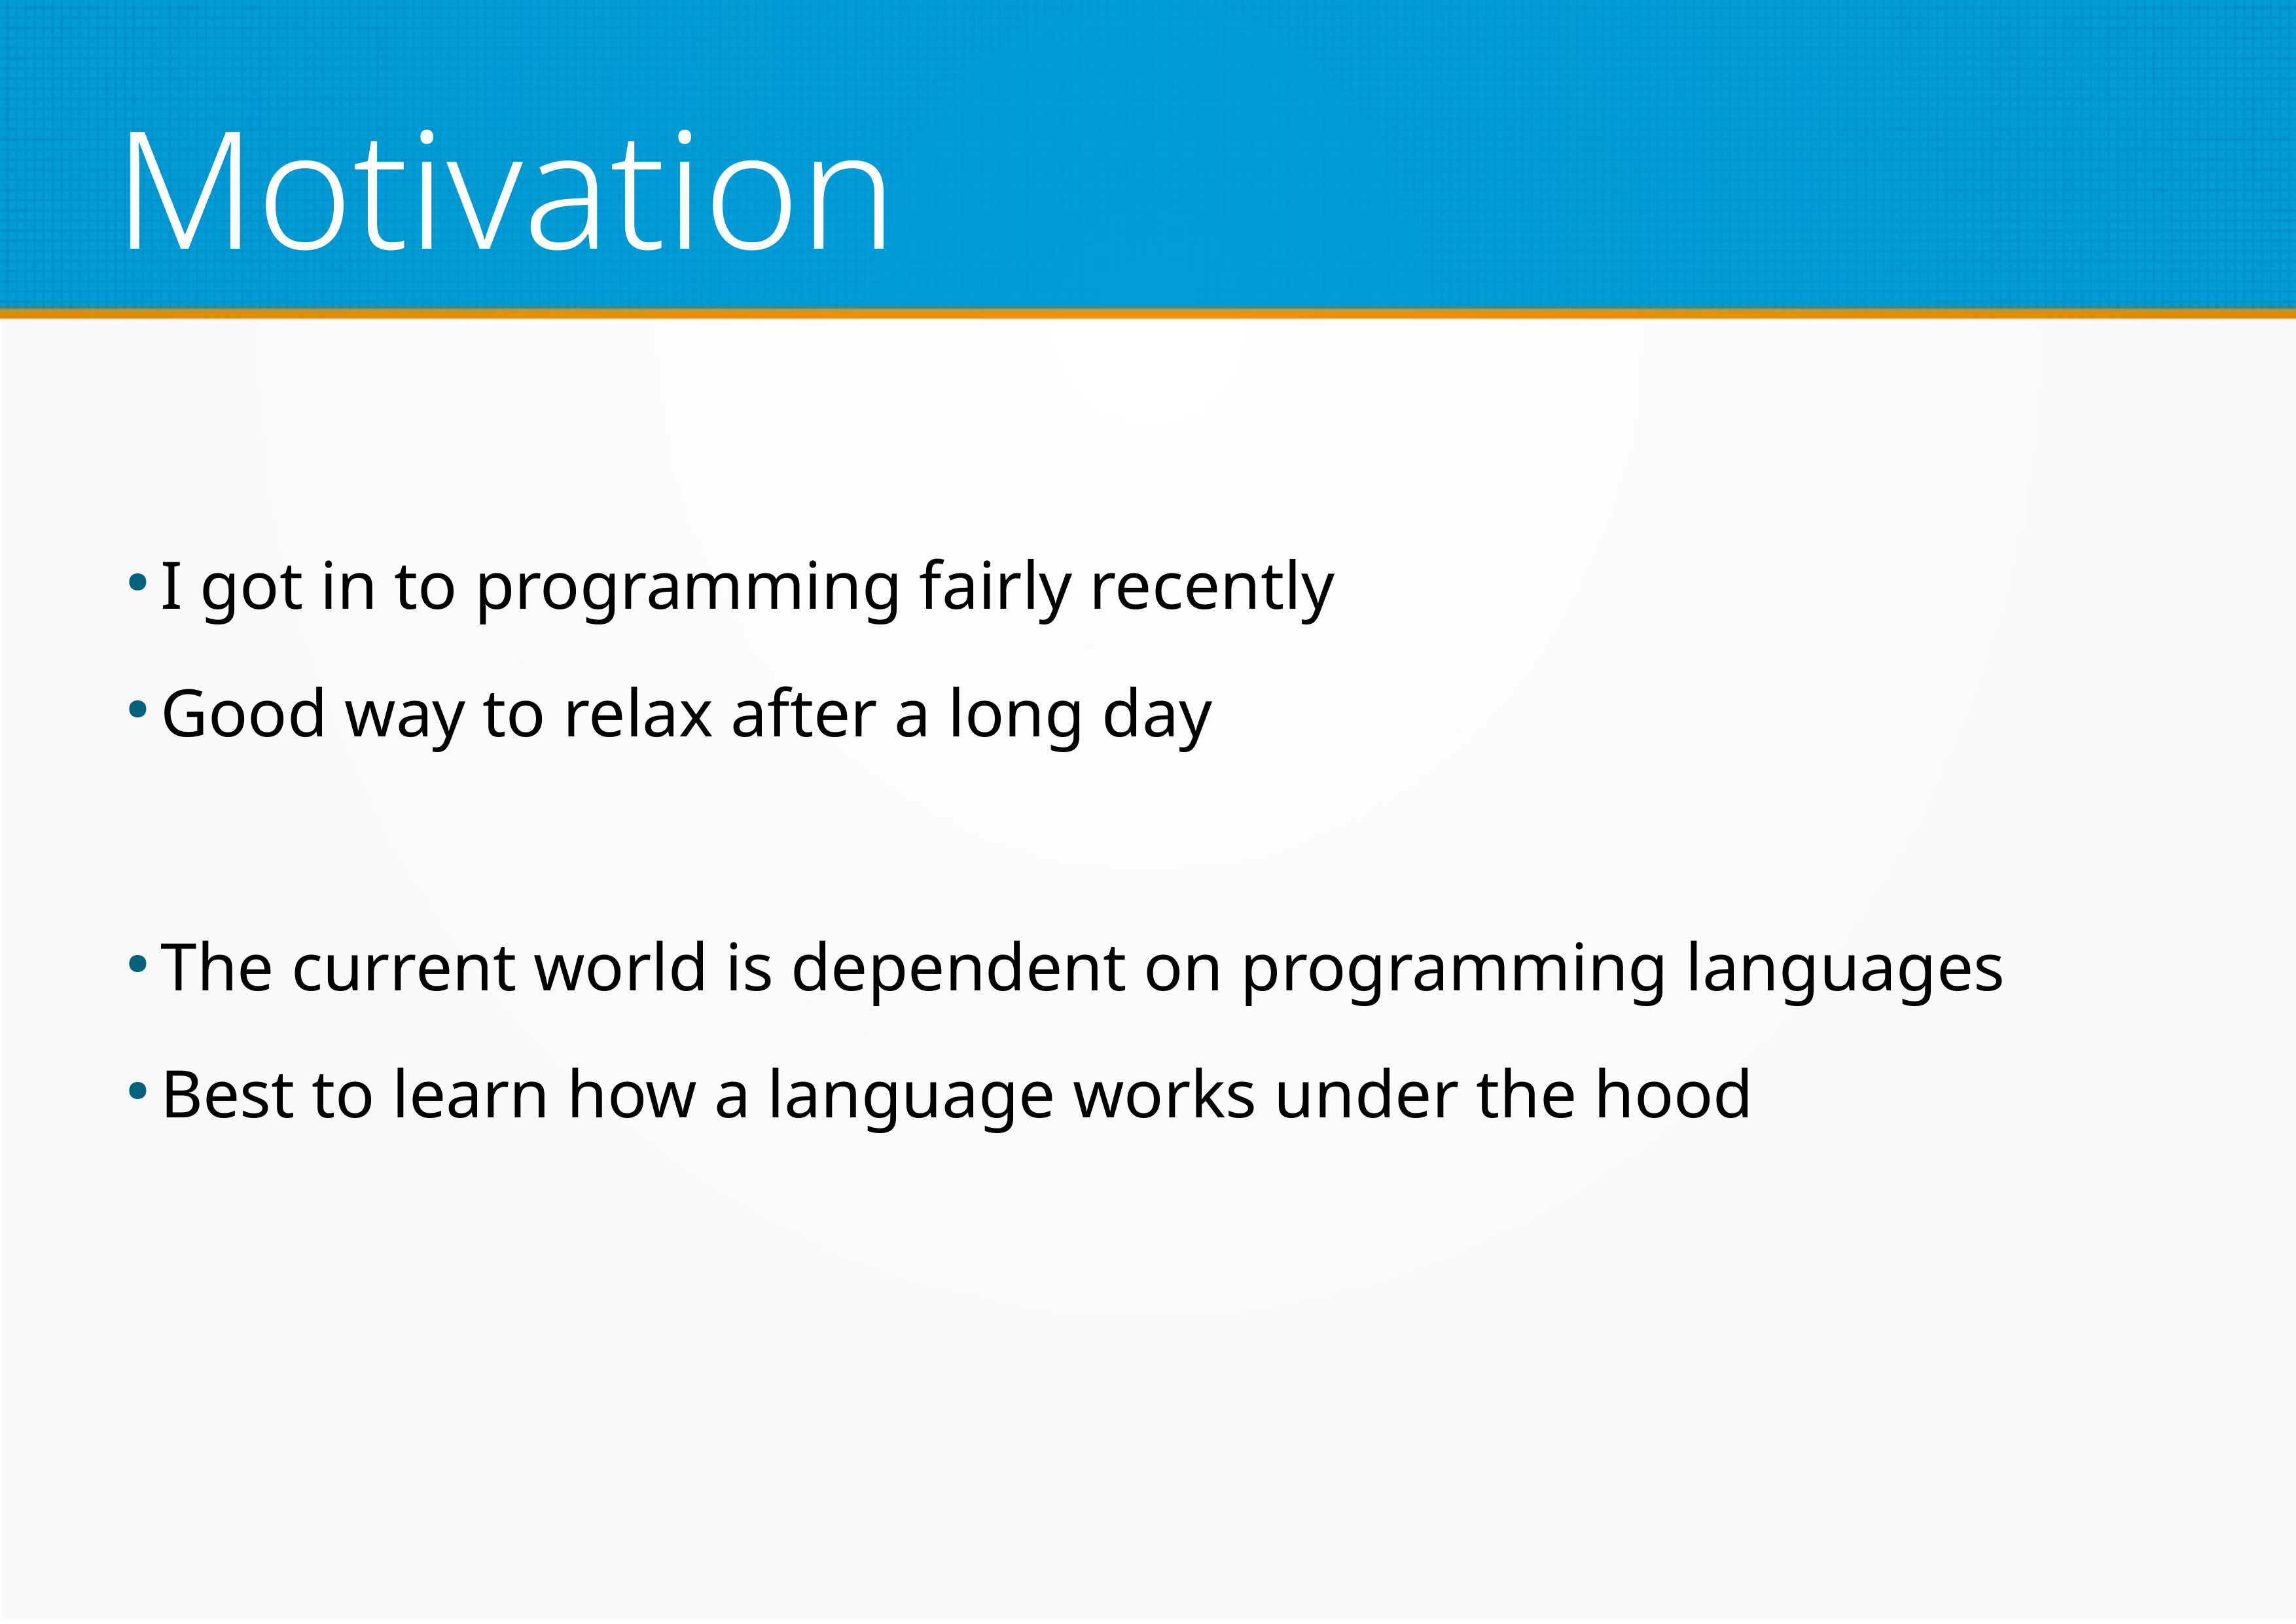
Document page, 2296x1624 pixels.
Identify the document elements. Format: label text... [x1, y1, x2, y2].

list I got in to programming fairly recently Good way to relax after a long day The current world is dependent on programming languages Best to learn how a language works under the hood [114, 412, 2170, 1414]
picture [0, 305, 2296, 1624]
title Motivation [114, 26, 2181, 297]
